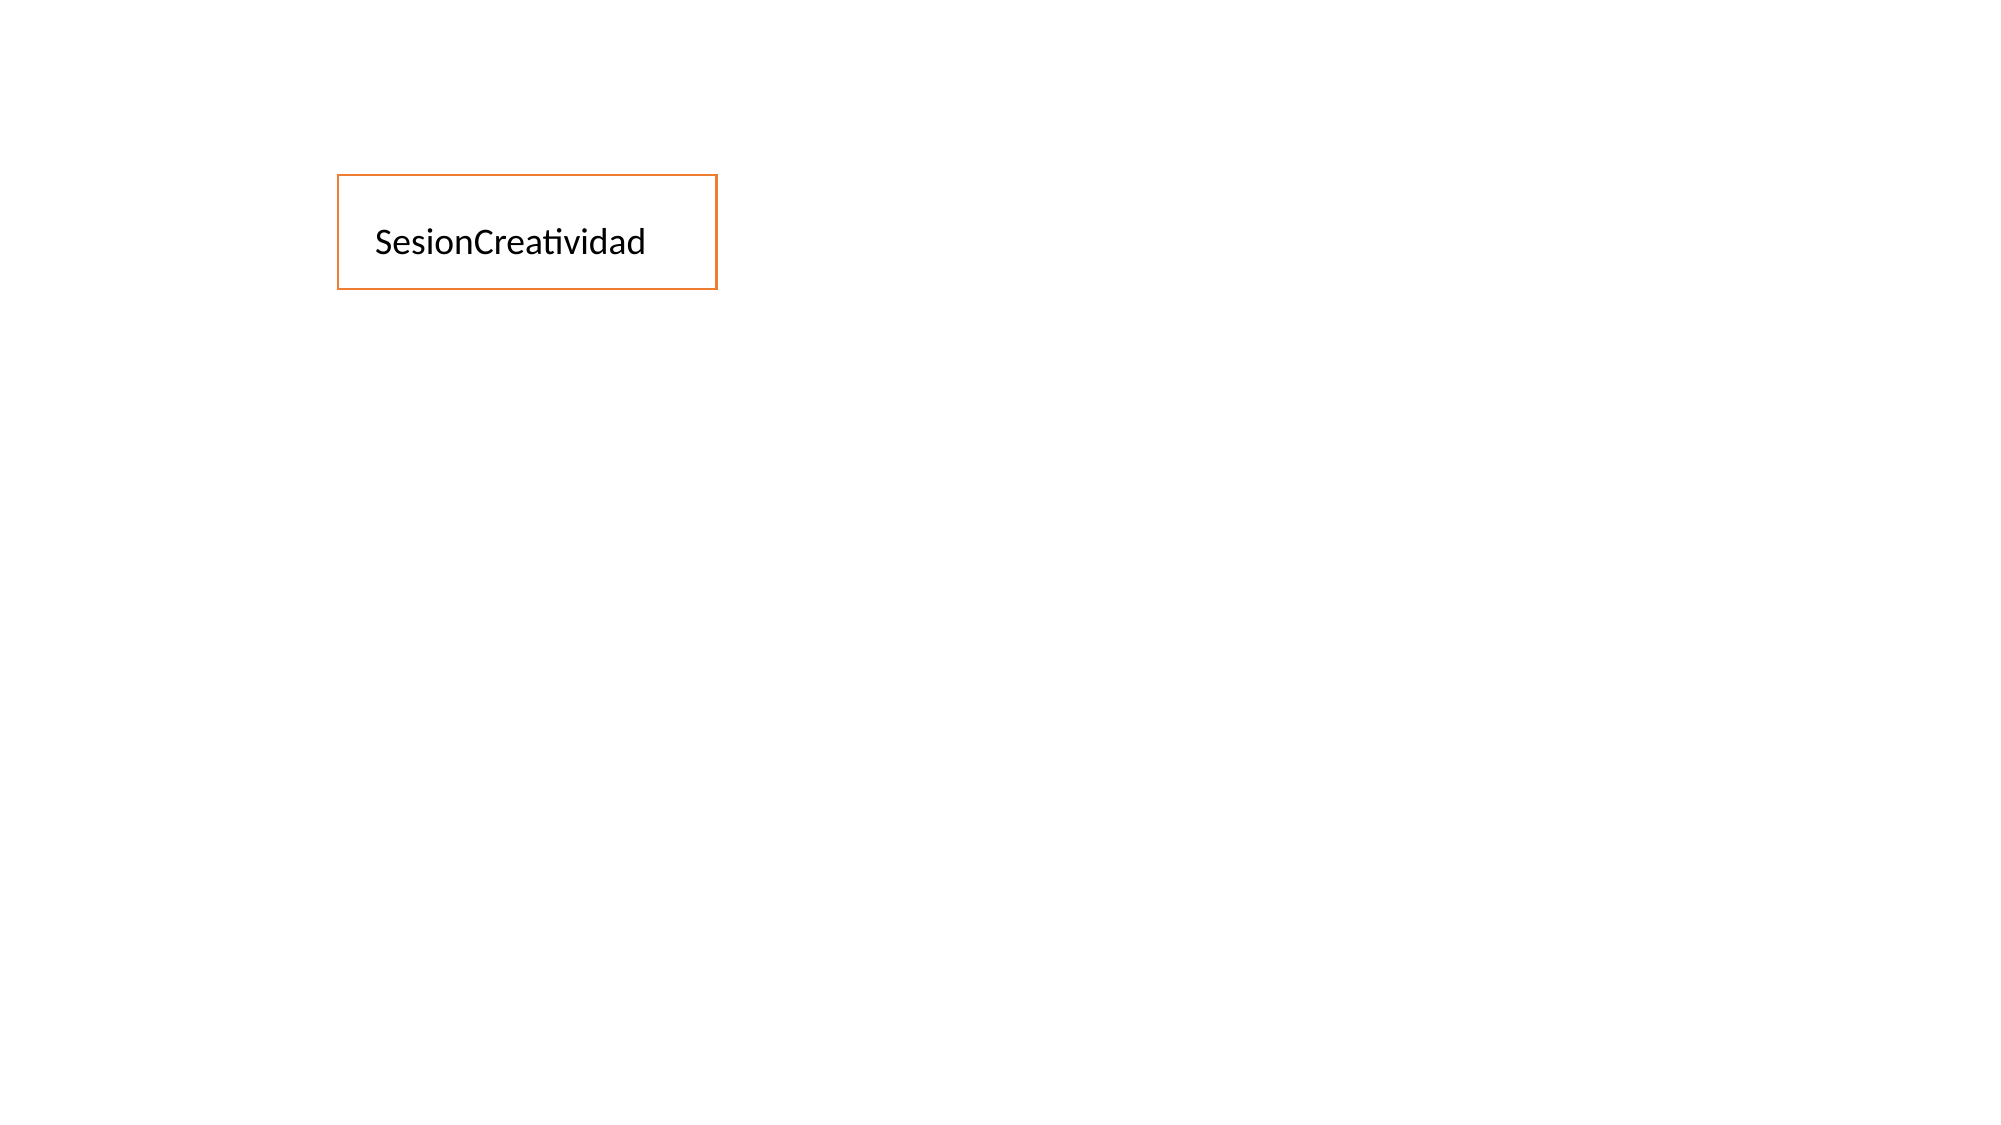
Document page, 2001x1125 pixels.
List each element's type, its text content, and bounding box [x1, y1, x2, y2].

text_box SesionCreatividad [360, 209, 665, 271]
text_box [338, 175, 717, 289]
